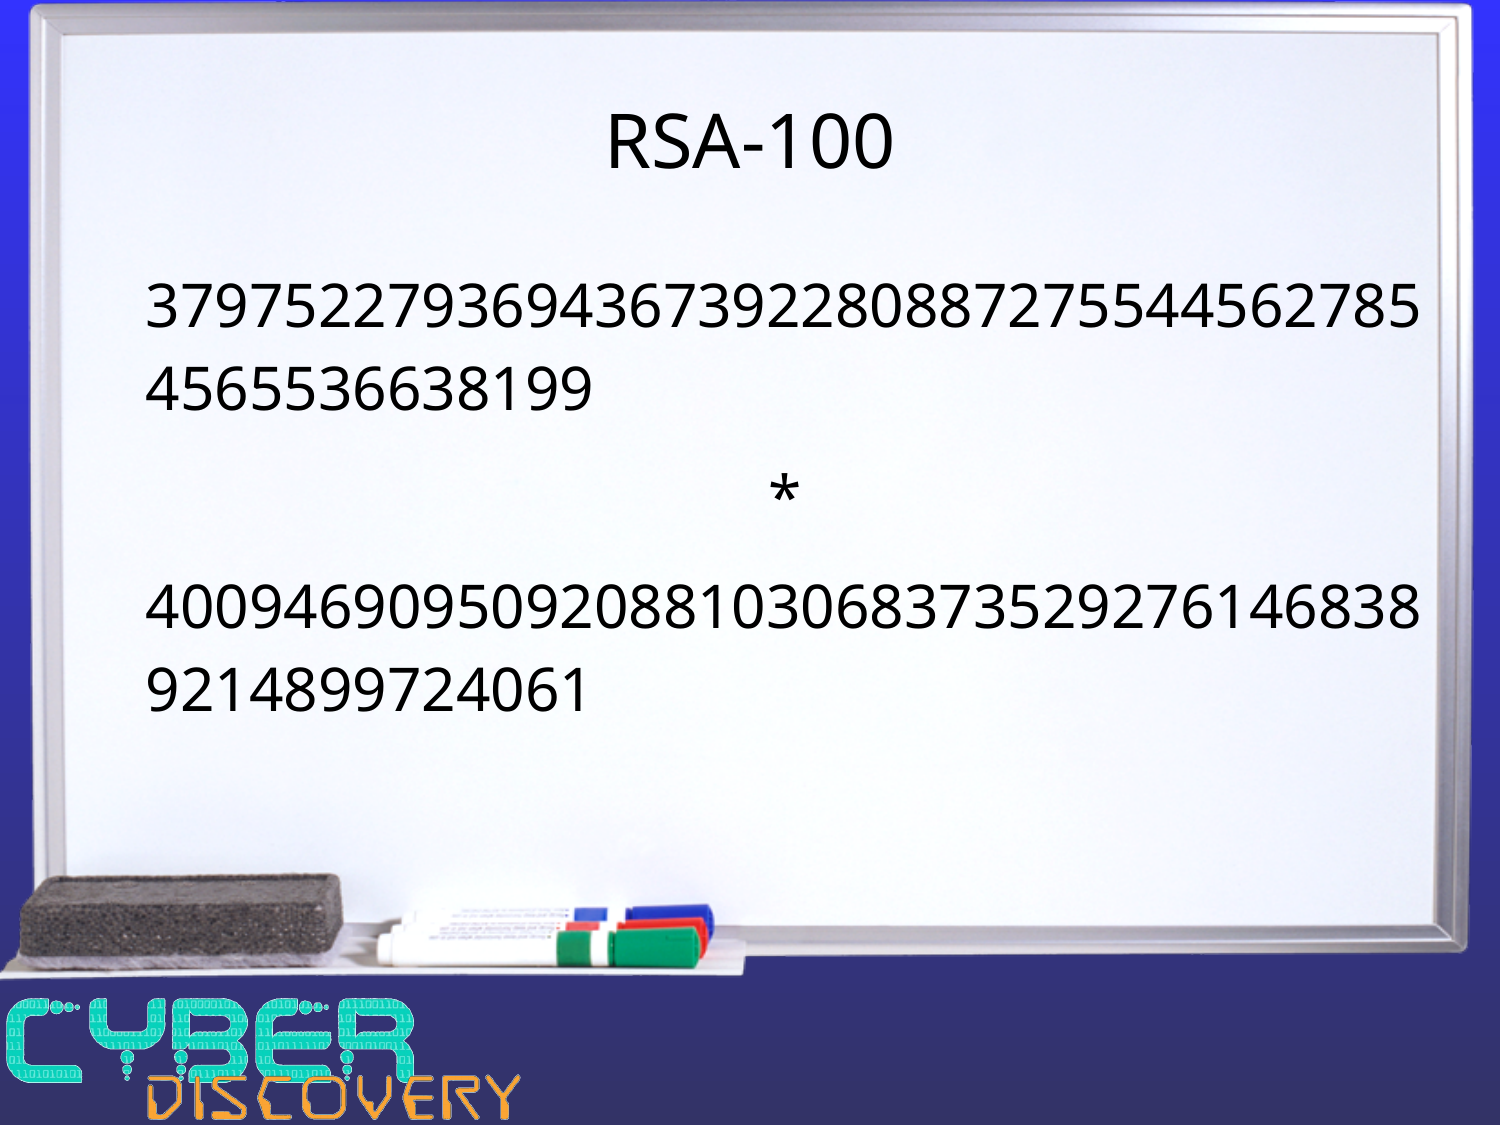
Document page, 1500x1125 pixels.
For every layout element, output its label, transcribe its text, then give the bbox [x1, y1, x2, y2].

title RSA-100 [74, 44, 1425, 233]
picture [0, 0, 1500, 1125]
list 37975227936943673922808872755445627854565536638199 * 40094690950920881030683735292761468389214899724061 [74, 263, 1425, 916]
